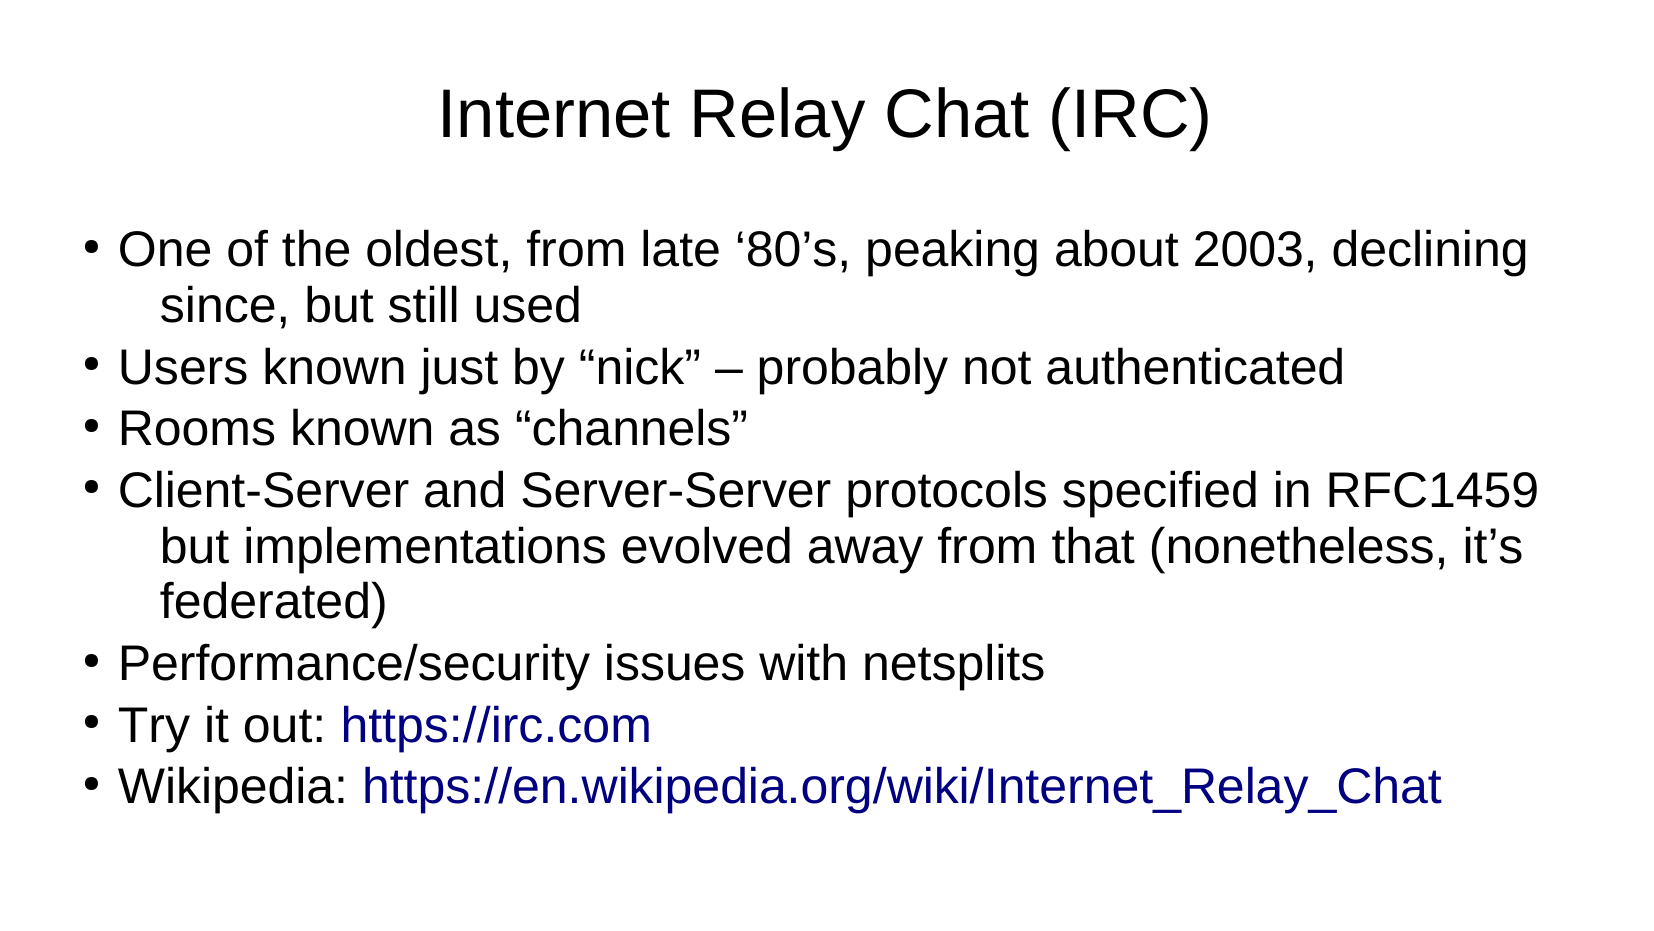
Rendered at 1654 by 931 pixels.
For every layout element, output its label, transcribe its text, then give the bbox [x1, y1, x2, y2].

list One of the oldest, from late ‘80’s, peaking about 2003, declining since, but still used Users known just by “nick” – probably not authenticated Rooms known as “channels” Client-Server and Server-Server protocols specified in RFC1459 but implementations evolved away from that (nonetheless, it’s federated) Performance/security issues with netsplits Try it out: https://irc.com Wikipedia: https://en.wikipedia.org/wiki/Internet_Relay_Chat [82, 217, 1569, 864]
title Internet Relay Chat (IRC) [82, 37, 1569, 192]
